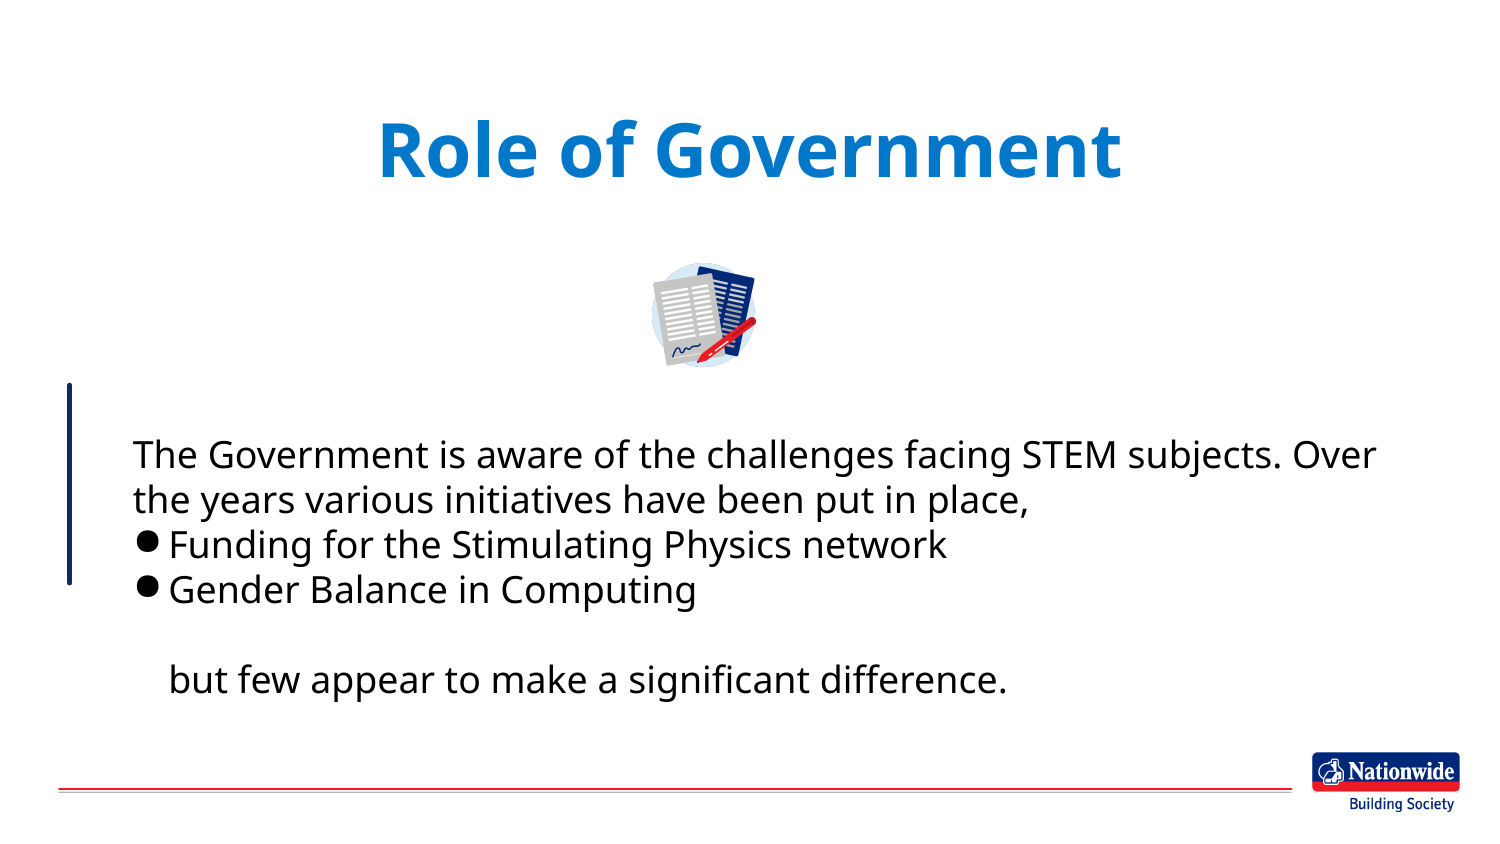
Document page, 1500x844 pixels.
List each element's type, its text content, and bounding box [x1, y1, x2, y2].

title Role of Government [0, 119, 1500, 193]
text_box The Government is aware of the challenges facing STEM subjects. Over the years various initiatives have been put in place, Funding for the Stimulating Physics network Gender Balance in Computing but few appear to make a significant difference. [118, 378, 1401, 709]
picture [652, 263, 756, 367]
